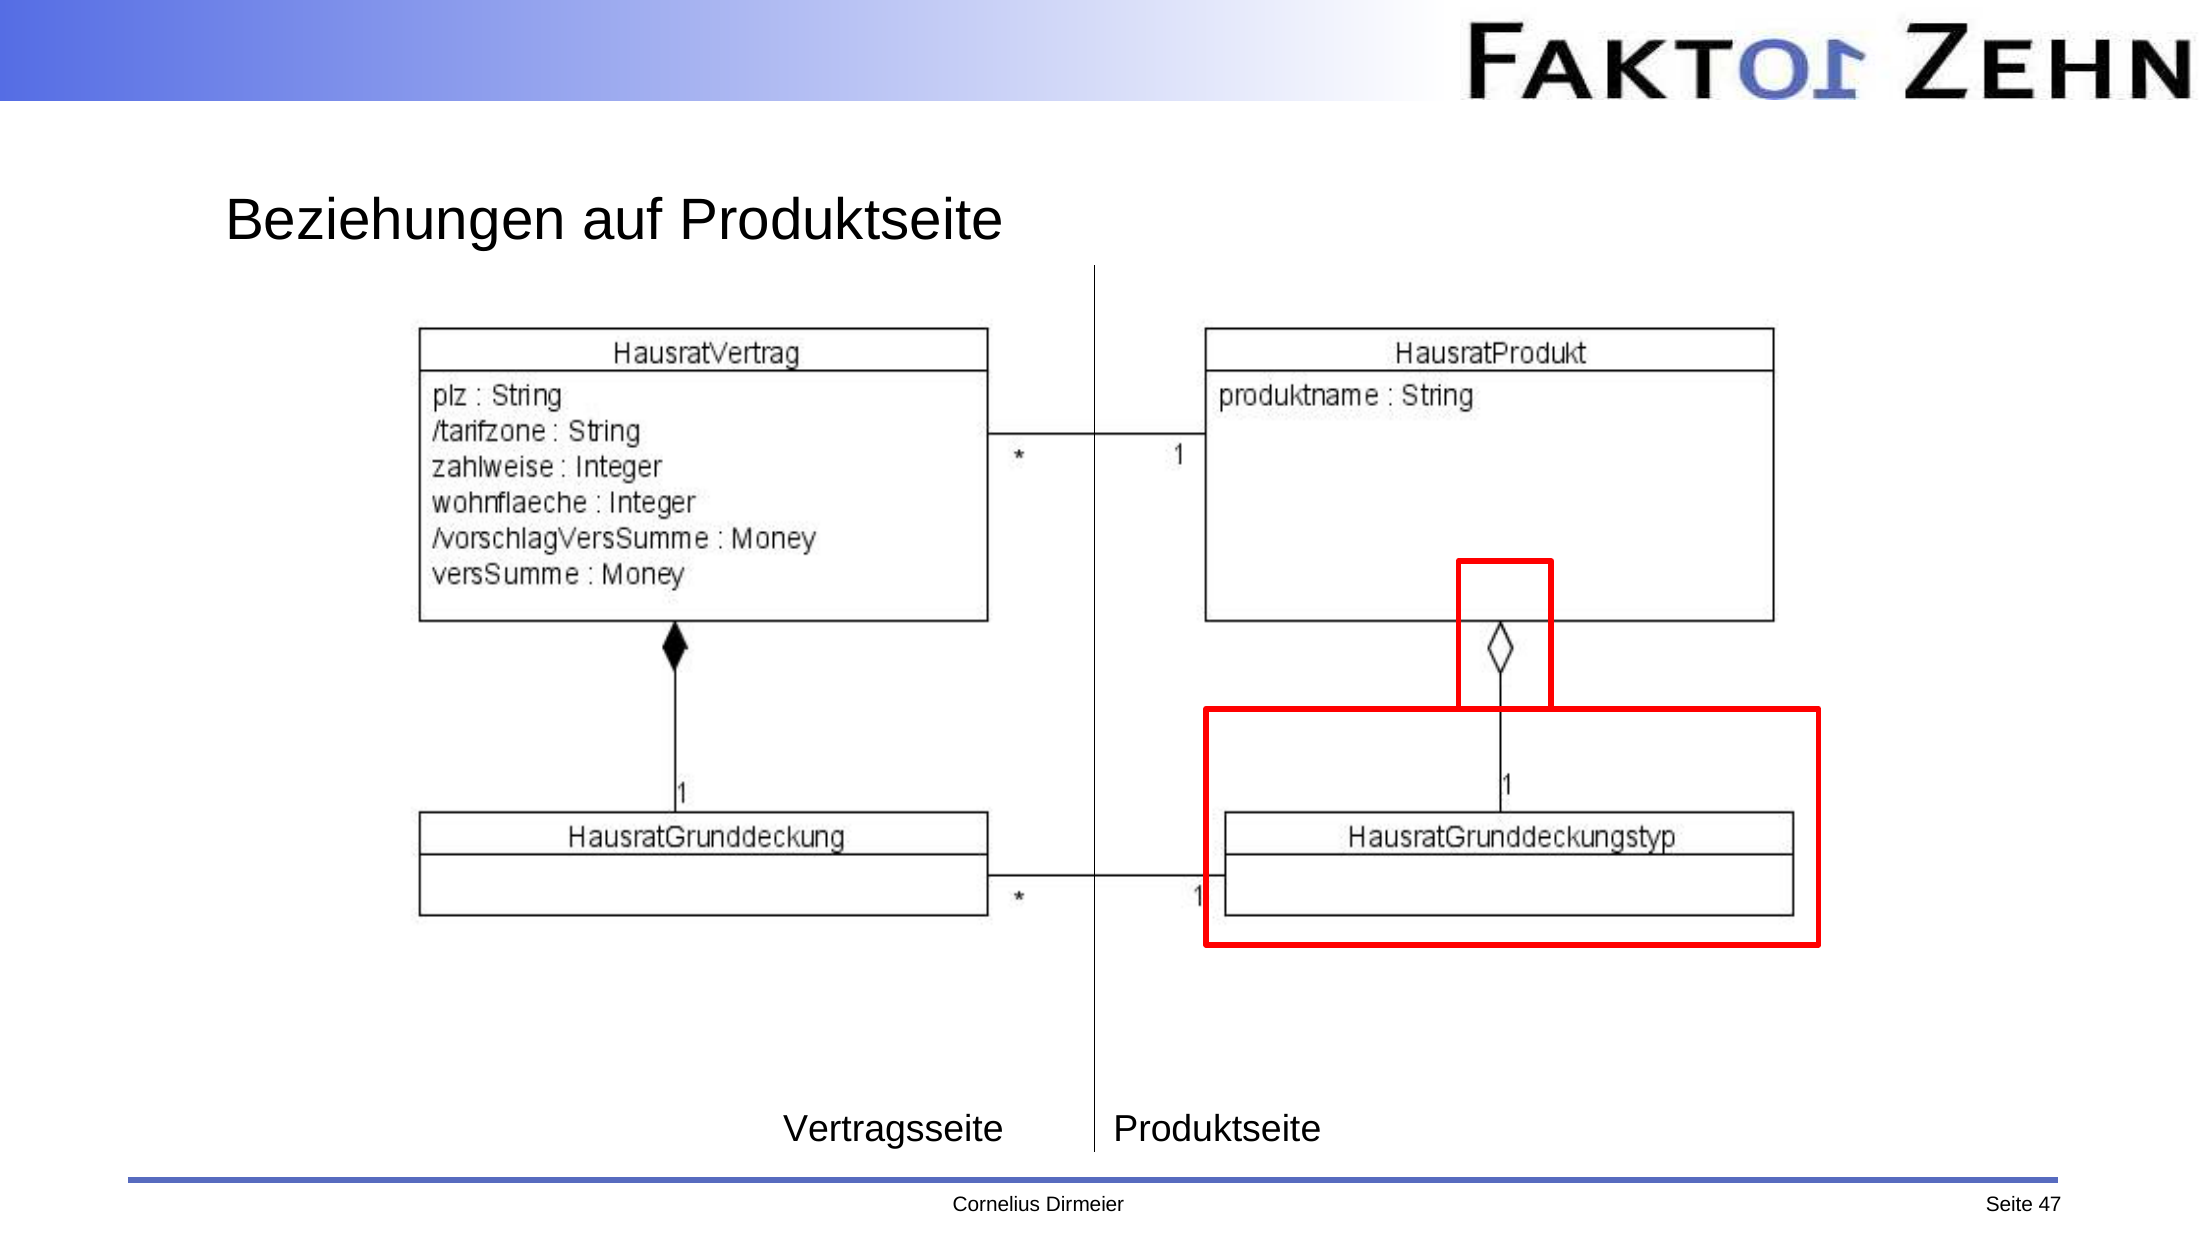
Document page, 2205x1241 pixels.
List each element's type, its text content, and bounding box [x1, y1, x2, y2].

text_box Produktseite [1113, 1107, 1375, 1150]
text_box Vertragsseite [783, 1107, 1061, 1150]
title Beziehungen auf Produktseite [225, 142, 1981, 296]
picture [1095, 286, 1834, 959]
picture [1460, 7, 2202, 100]
picture [380, 286, 1094, 959]
